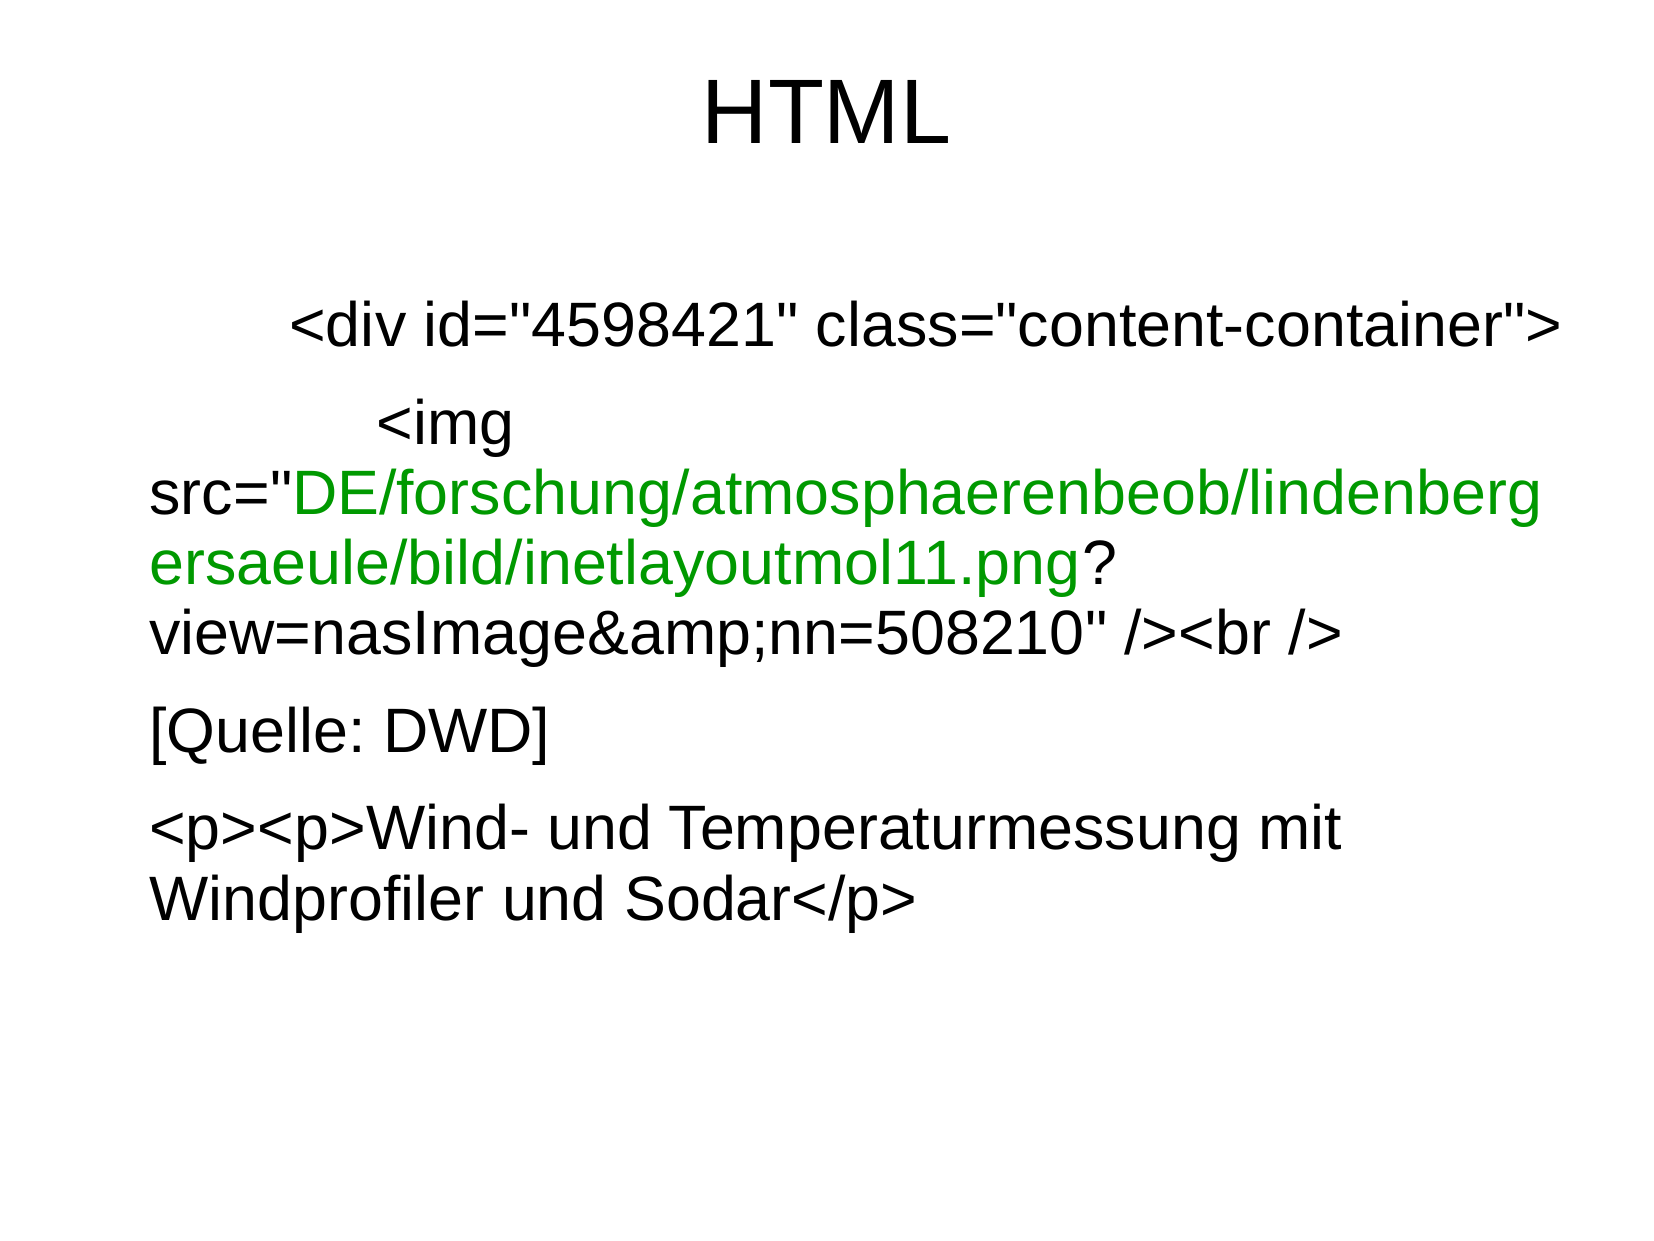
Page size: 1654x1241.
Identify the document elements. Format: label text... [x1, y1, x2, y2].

title HTML [82, 8, 1571, 216]
list <div id="4598421" class="content-container"> <img src="DE/forschung/atmosphaerenbeob/lindenbergersaeule/bild/inetlayoutmol11.png?view=nasImage&amp;nn=508210" /><br /> [Quelle: DWD] <p><p>Wind- und Temperaturmessung mit Windprofiler und Sodar</p> [82, 290, 1571, 1010]
